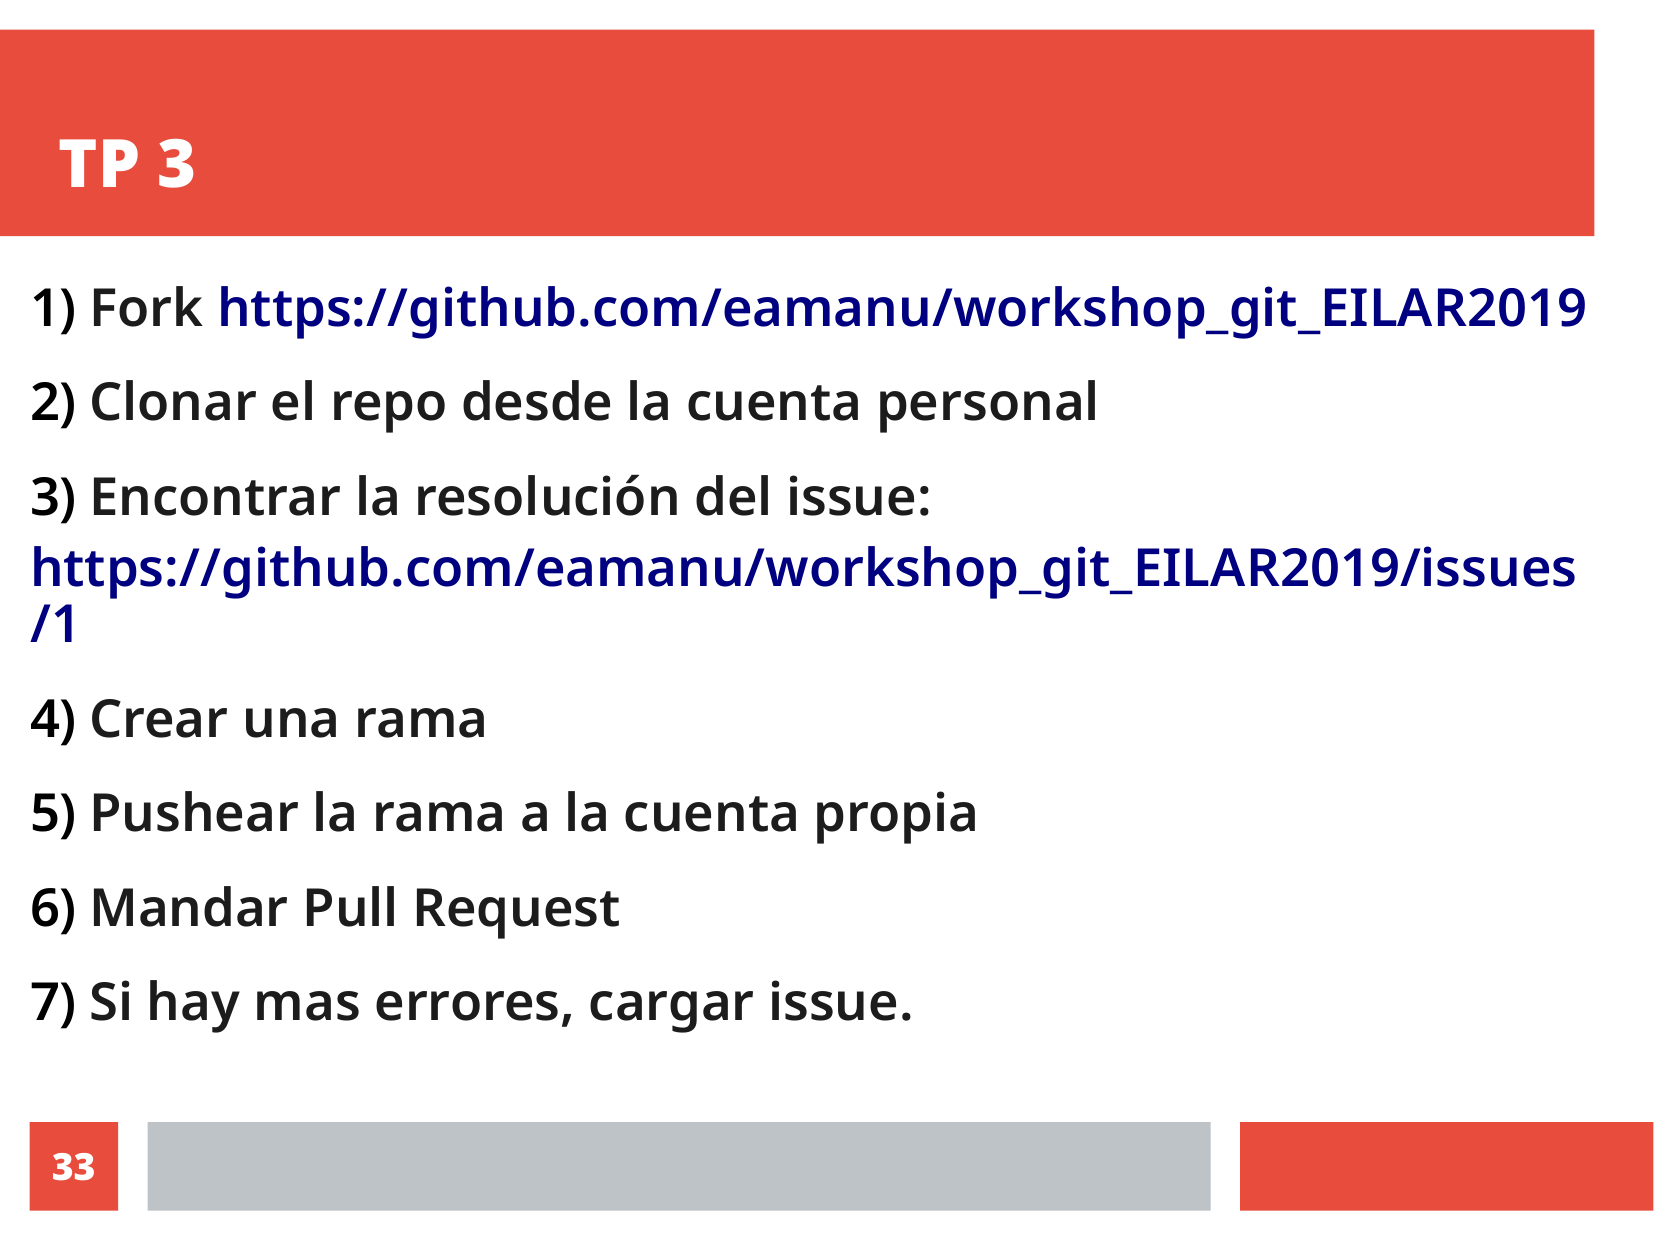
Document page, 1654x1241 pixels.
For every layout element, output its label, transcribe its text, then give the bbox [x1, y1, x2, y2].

title TP 3 [59, 59, 1595, 207]
list Fork https://github.com/eamanu/workshop_git_EILAR2019 Clonar el repo desde la cuenta personal Encontrar la resolución del issue: https://github.com/eamanu/workshop_git_EILAR2019/issues/1 Crear una rama Pushear la rama a la cuenta propia Mandar Pull Request Si hay mas errores, cargar issue. [30, 270, 1636, 1038]
